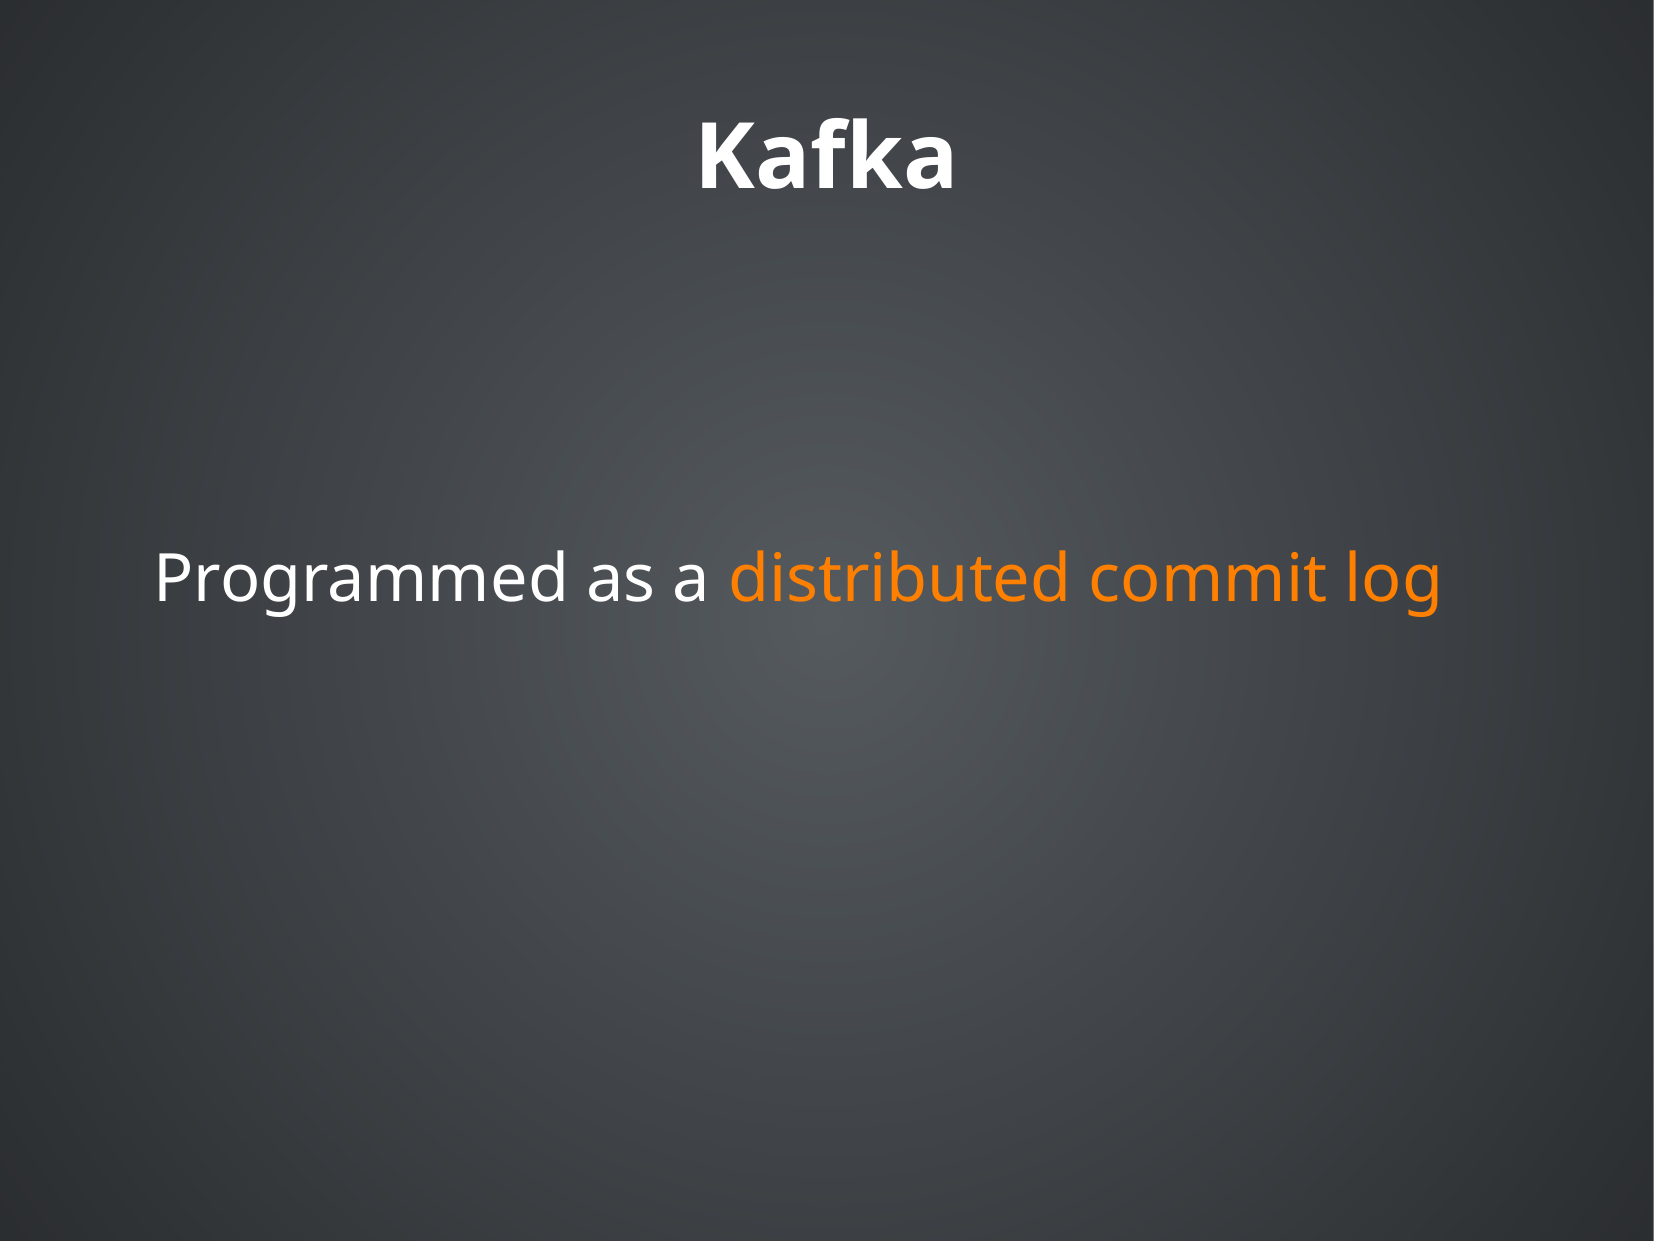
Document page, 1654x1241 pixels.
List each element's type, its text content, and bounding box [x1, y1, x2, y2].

title Kafka [82, 49, 1571, 257]
picture [0, 0, 1654, 1241]
list Programmed as a distributed commit log [82, 290, 1571, 1109]
